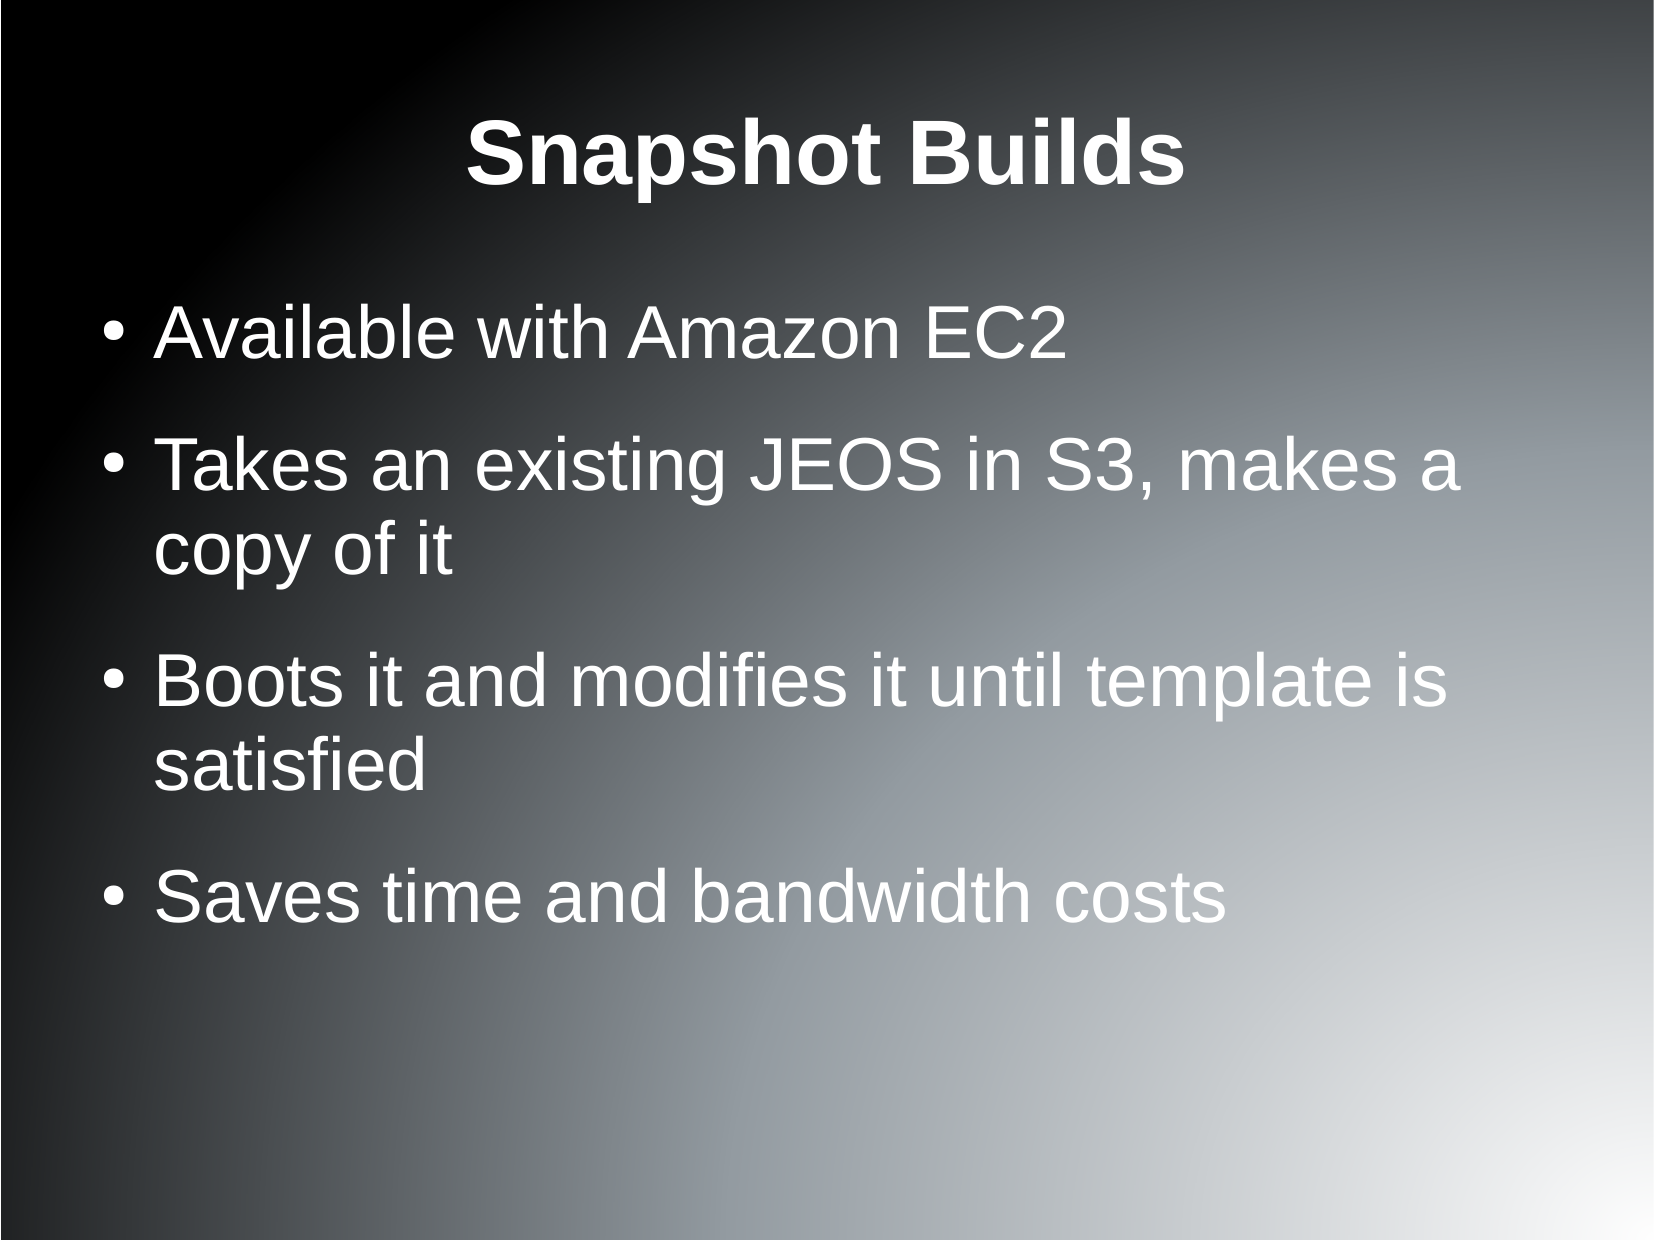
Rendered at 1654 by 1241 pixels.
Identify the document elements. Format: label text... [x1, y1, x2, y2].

picture [1, 0, 1654, 1240]
list Available with Amazon EC2 Takes an existing JEOS in S3, makes a copy of it Boots it and modifies it until template is satisfied Saves time and bandwidth costs [82, 290, 1571, 1109]
title Snapshot Builds [82, 49, 1571, 257]
